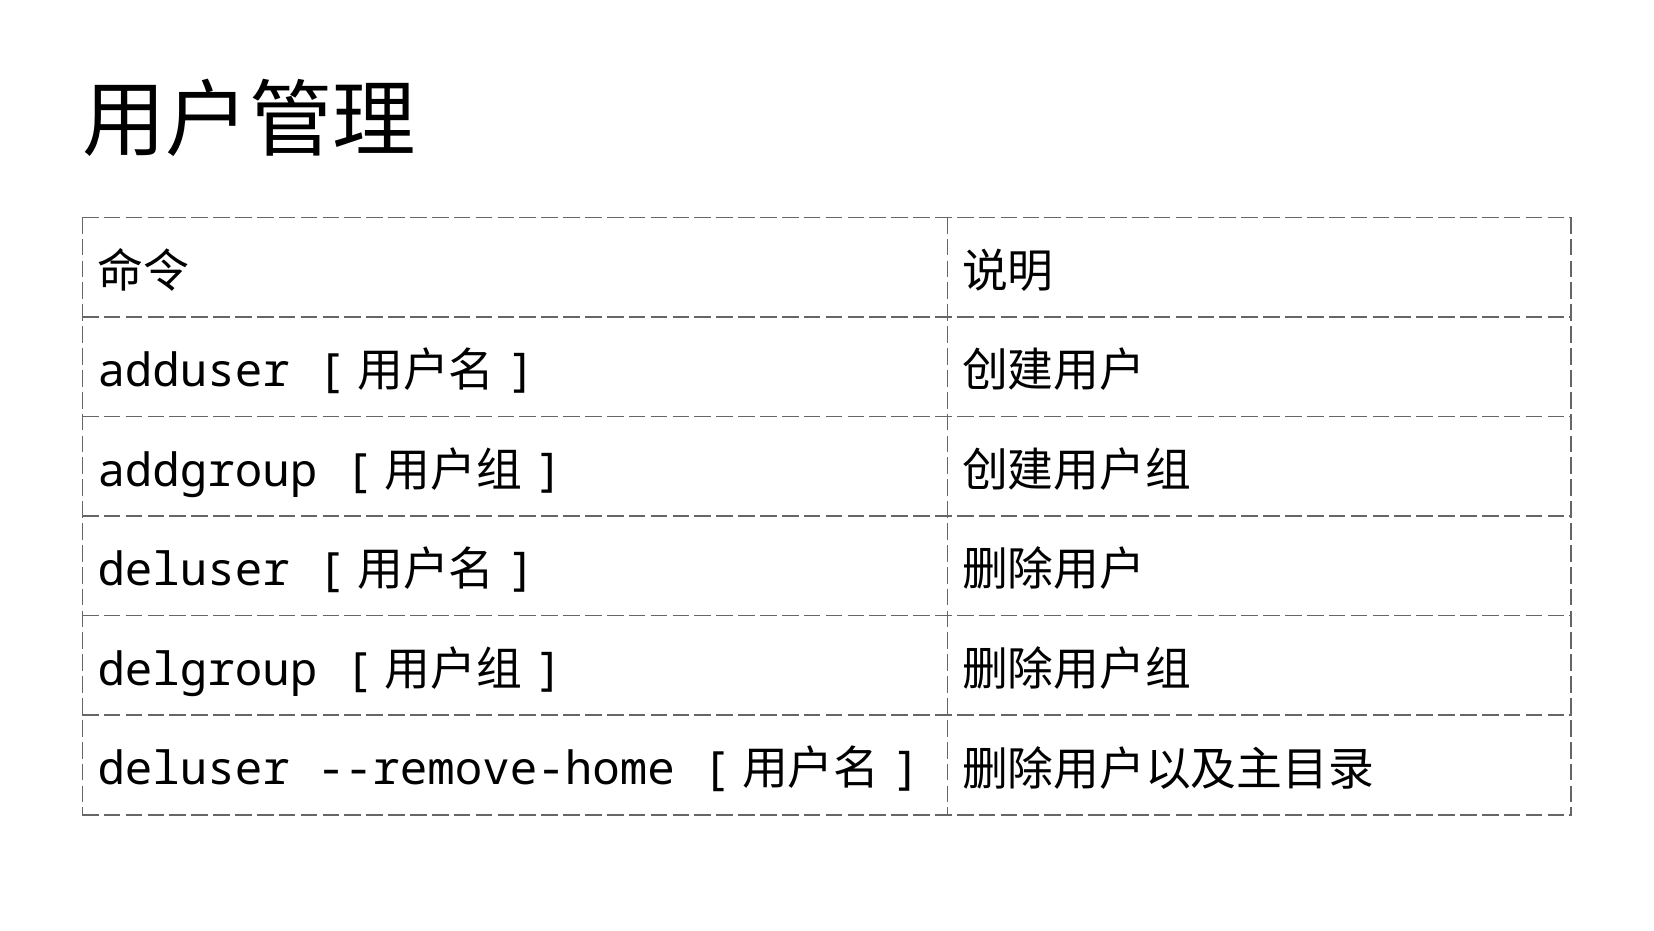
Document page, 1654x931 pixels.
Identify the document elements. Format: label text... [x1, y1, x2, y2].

table_cell 创建用户 [948, 317, 1571, 417]
table_cell deluser [用户名] [83, 516, 948, 616]
title 用户管理 [82, 37, 1571, 189]
table_cell adduser [用户名] [83, 317, 948, 417]
table_cell 删除用户组 [948, 616, 1571, 715]
table_cell deluser --remove-home [用户名] [83, 715, 948, 815]
table_cell 删除用户 [948, 516, 1571, 616]
table_header 说明 [948, 218, 1571, 317]
table_cell delgroup [用户组] [83, 616, 948, 715]
table_cell 删除用户以及主目录 [948, 715, 1571, 815]
table_cell 创建用户组 [948, 417, 1571, 516]
table_header 命令 [83, 218, 948, 317]
table_cell addgroup [用户组] [83, 417, 948, 516]
